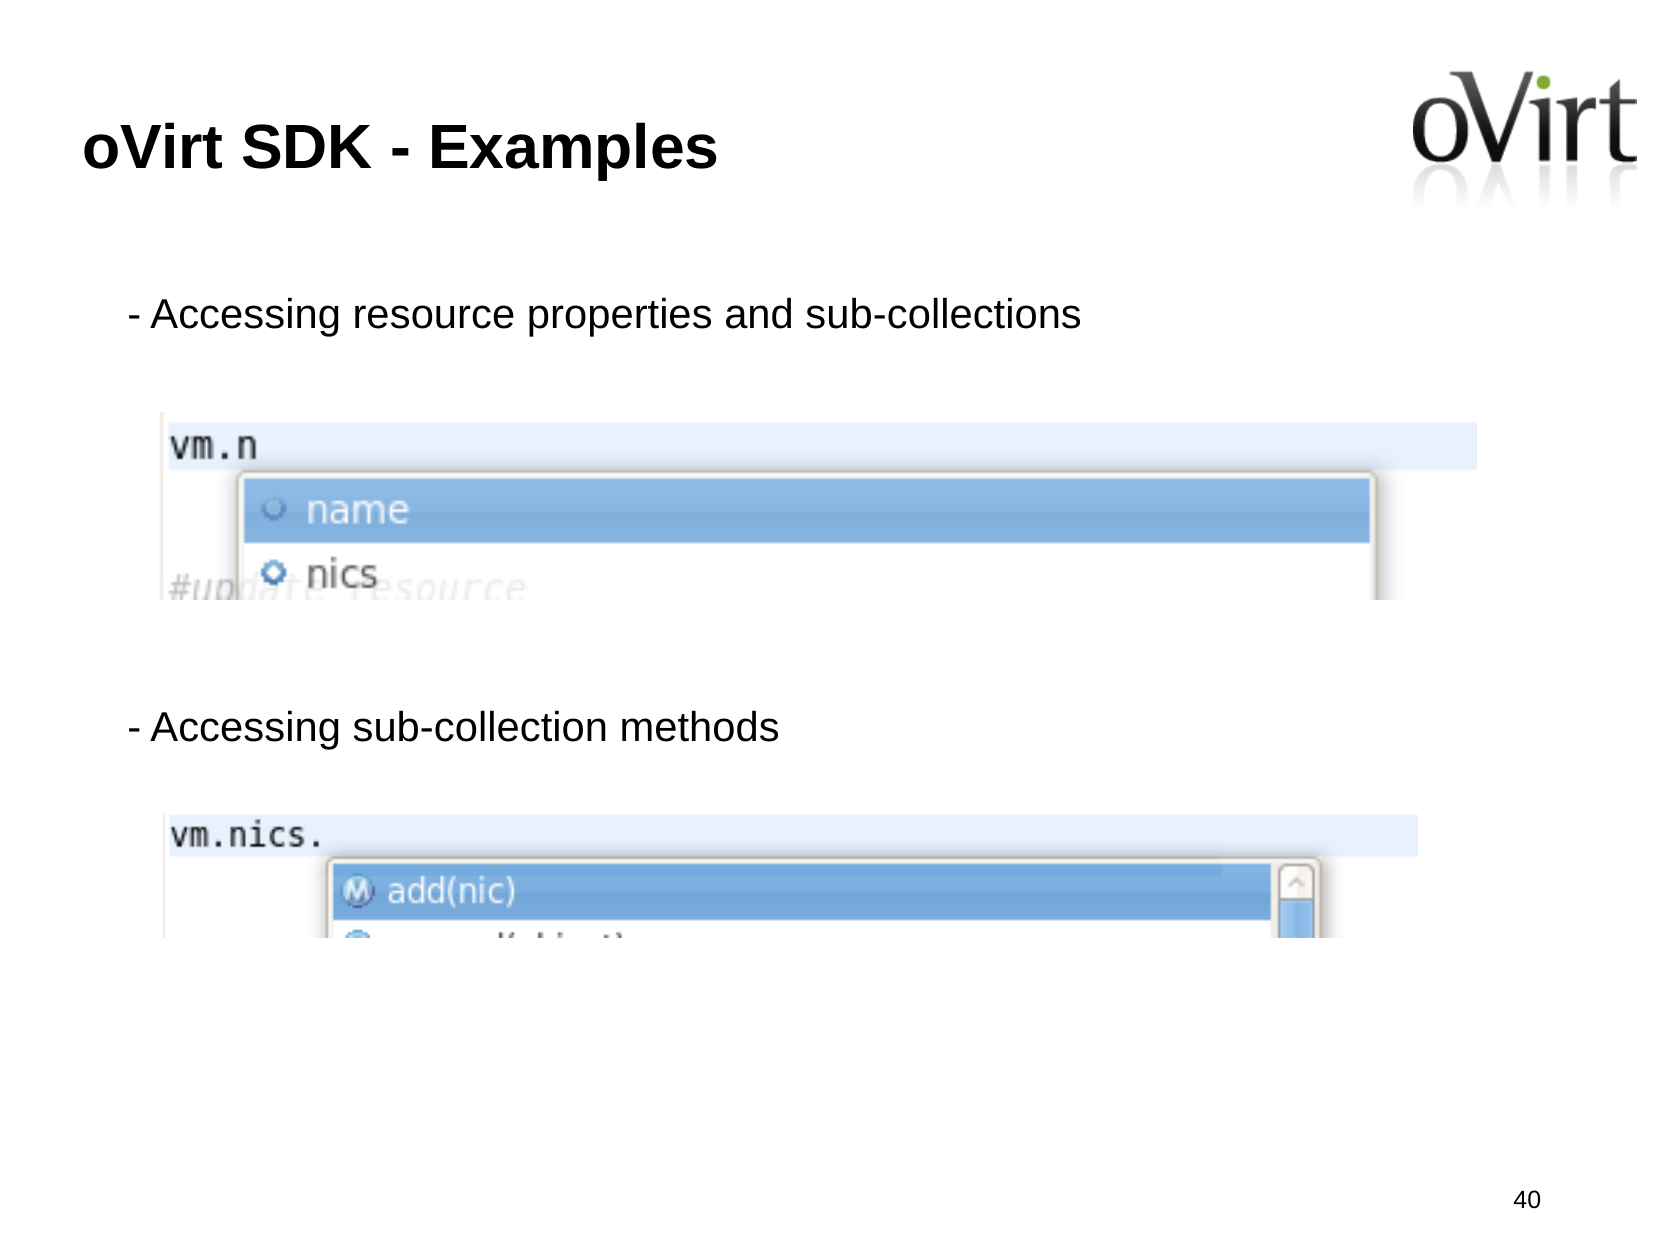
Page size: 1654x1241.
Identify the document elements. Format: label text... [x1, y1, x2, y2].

picture [163, 813, 1418, 938]
picture [1413, 63, 1637, 212]
text_box - Accessing resource properties and sub-collections [112, 283, 1201, 345]
title oVirt SDK - Examples [82, 96, 751, 198]
picture [150, 412, 1477, 601]
text_box - Accessing sub-collection methods [112, 696, 826, 812]
